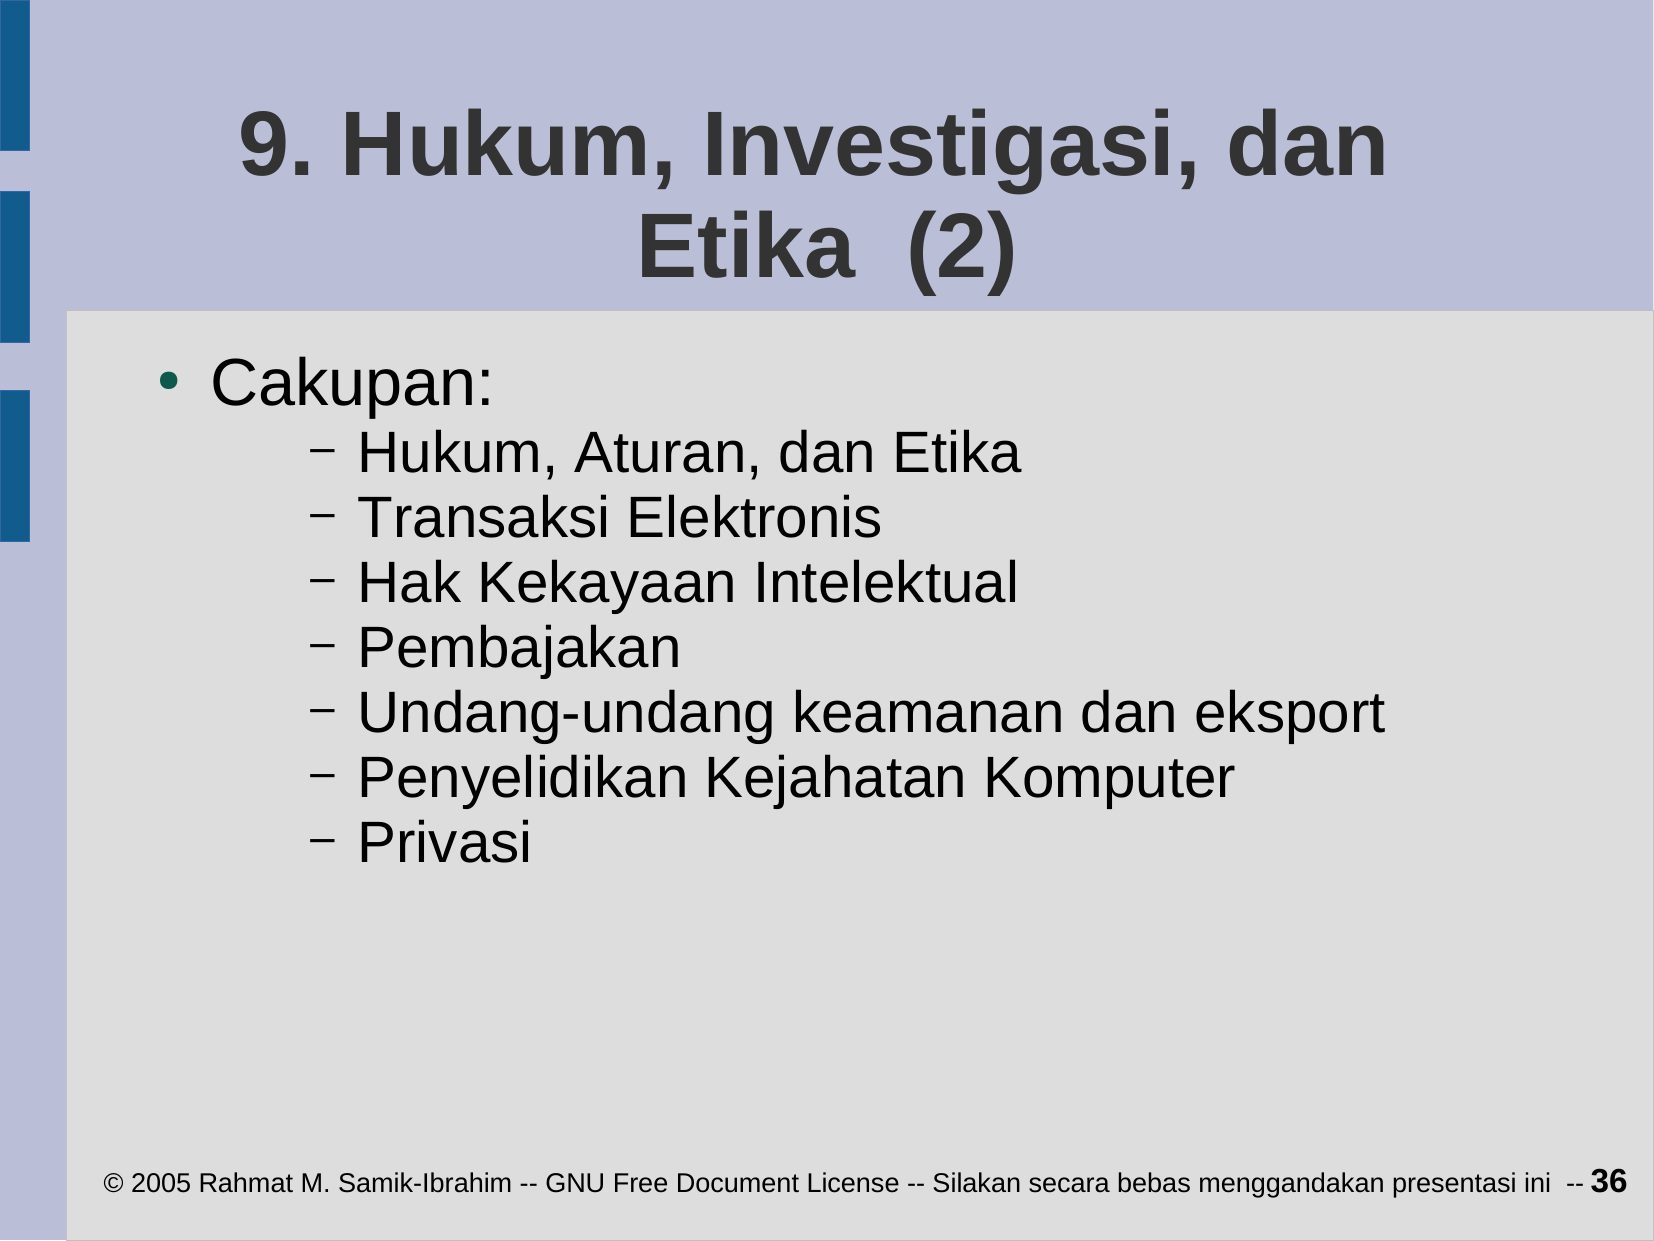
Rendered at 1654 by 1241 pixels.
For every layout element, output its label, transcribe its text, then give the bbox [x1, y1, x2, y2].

title 9. Hukum, Investigasi, dan Etika (2) [121, 91, 1534, 299]
list Cakupan: Hukum, Aturan, dan Etika Transaksi Elektronis Hak Kekayaan Intelektual Pembajakan Undang-undang keamanan dan eksport Penyelidikan Kejahatan Komputer Privasi [121, 344, 1534, 1127]
